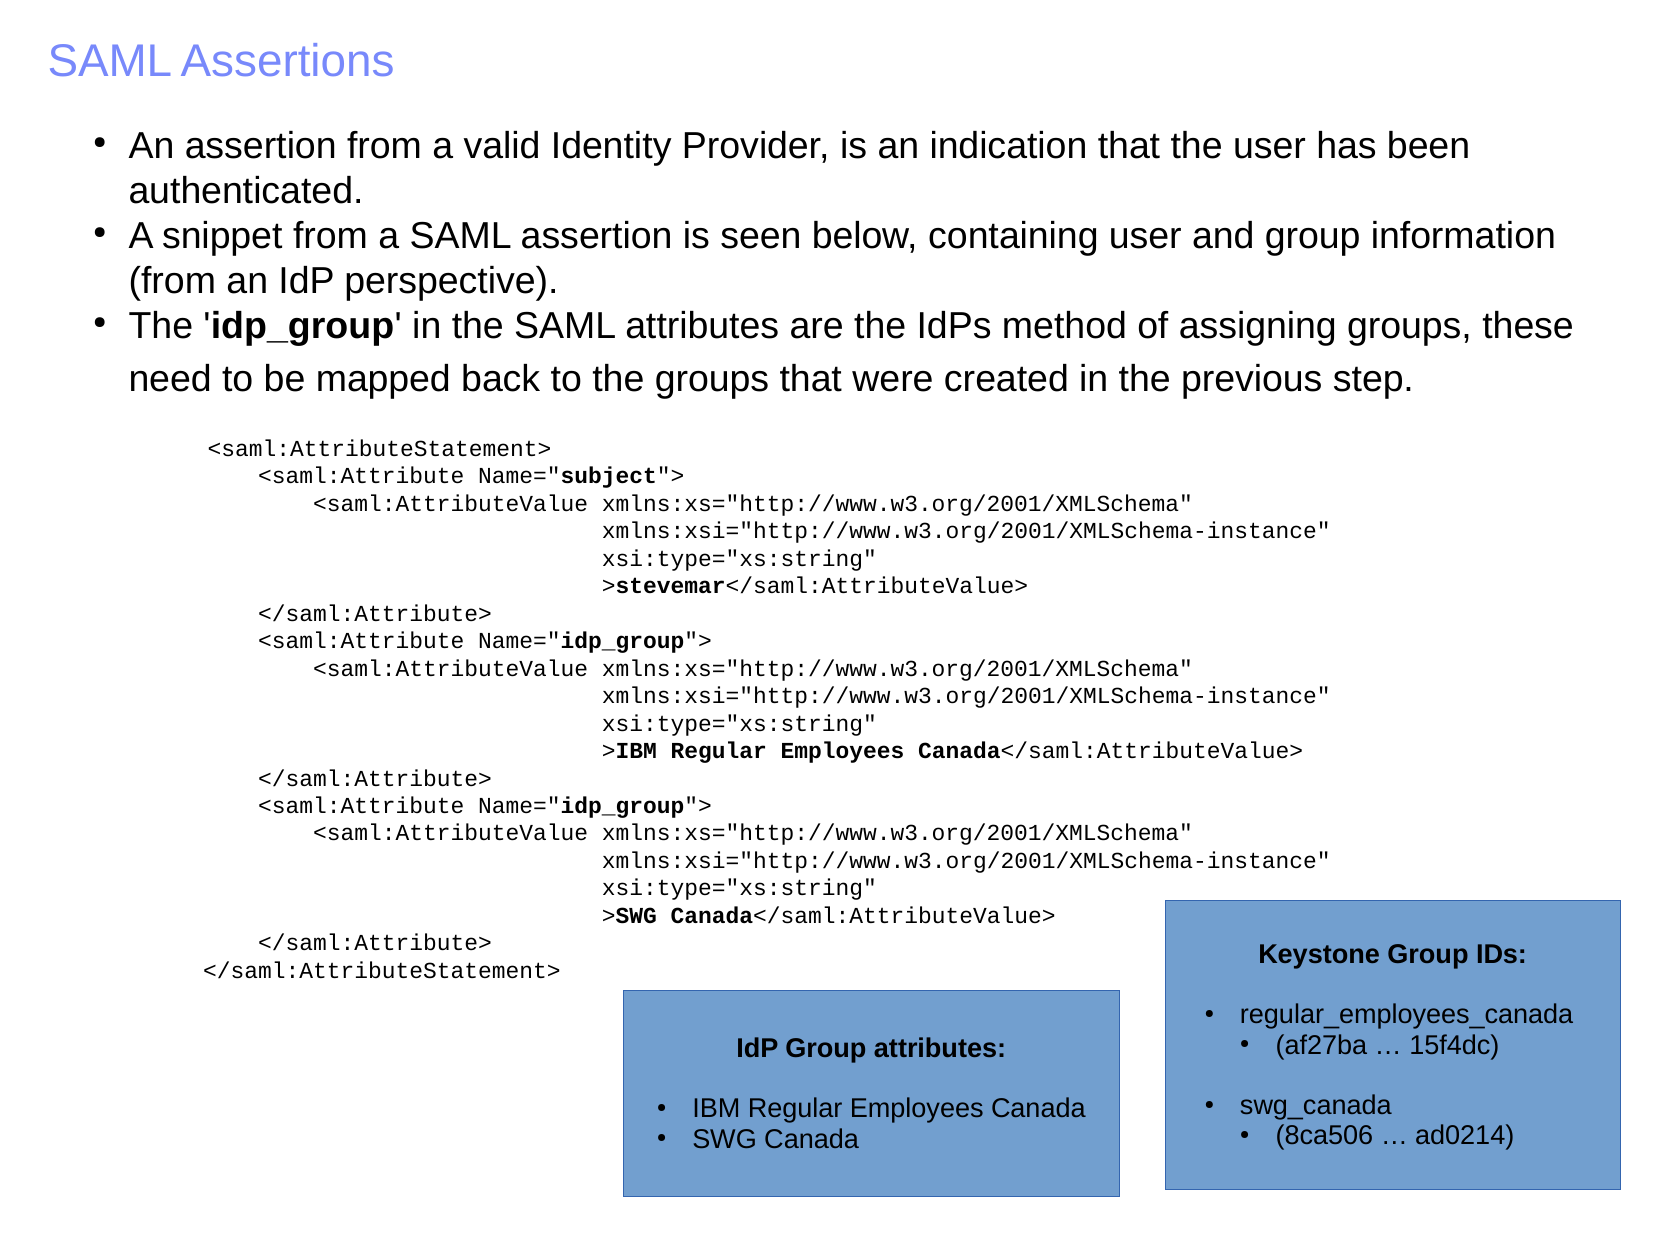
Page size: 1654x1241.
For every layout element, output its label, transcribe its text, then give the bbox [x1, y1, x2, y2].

text_box Keystone Group IDs: regular_employees_canada (af27ba … 15f4dc) swg_canada (8ca506 … ad0214) [1165, 900, 1621, 1190]
text_box SAML Assertions [32, 29, 1604, 102]
text_box IdP Group attributes: IBM Regular Employees Canada SWG Canada [623, 990, 1120, 1197]
text_box An assertion from a valid Identity Provider, is an indication that the user has been authenticated. A snippet from a SAML assertion is seen below, containing user and group information (from an IdP perspective). The 'idp_group' in the SAML attributes are the IdPs method of assigning groups, these need to be mapped back to the groups that were created in the previous step. <saml:AttributeStatement> <saml:Attribute Name="subject"> <saml:AttributeValue xmlns:xs="http://www.w3.org/2001/XMLSchema" xmlns:xsi="http://www.w3.org/2001/XMLSchema-instance" xsi:type="xs:string" >stevemar</saml:AttributeValue> </saml:Attribute> <saml:Attribute Name="idp_group"> <saml:AttributeValue xmlns:xs="http://www.w3.org/2001/XMLSchema" xmlns:xsi="http://www.w3.org/2001/XMLSchema-instance" xsi:type="xs:string" >IBM Regular Employees Canada</saml:AttributeValue> </saml:Attribute> <saml:Attribute Name="idp_group"> <saml:AttributeValue xmlns:xs="http://www.w3.org/2001/XMLSchema" xmlns:xsi="http://www.w3.org/2001/XMLSchema-instance" xsi:type="xs:string" >SWG Canada</saml:AttributeValue> </saml:Attribute> </saml:AttributeStatement> [42, 113, 1613, 991]
